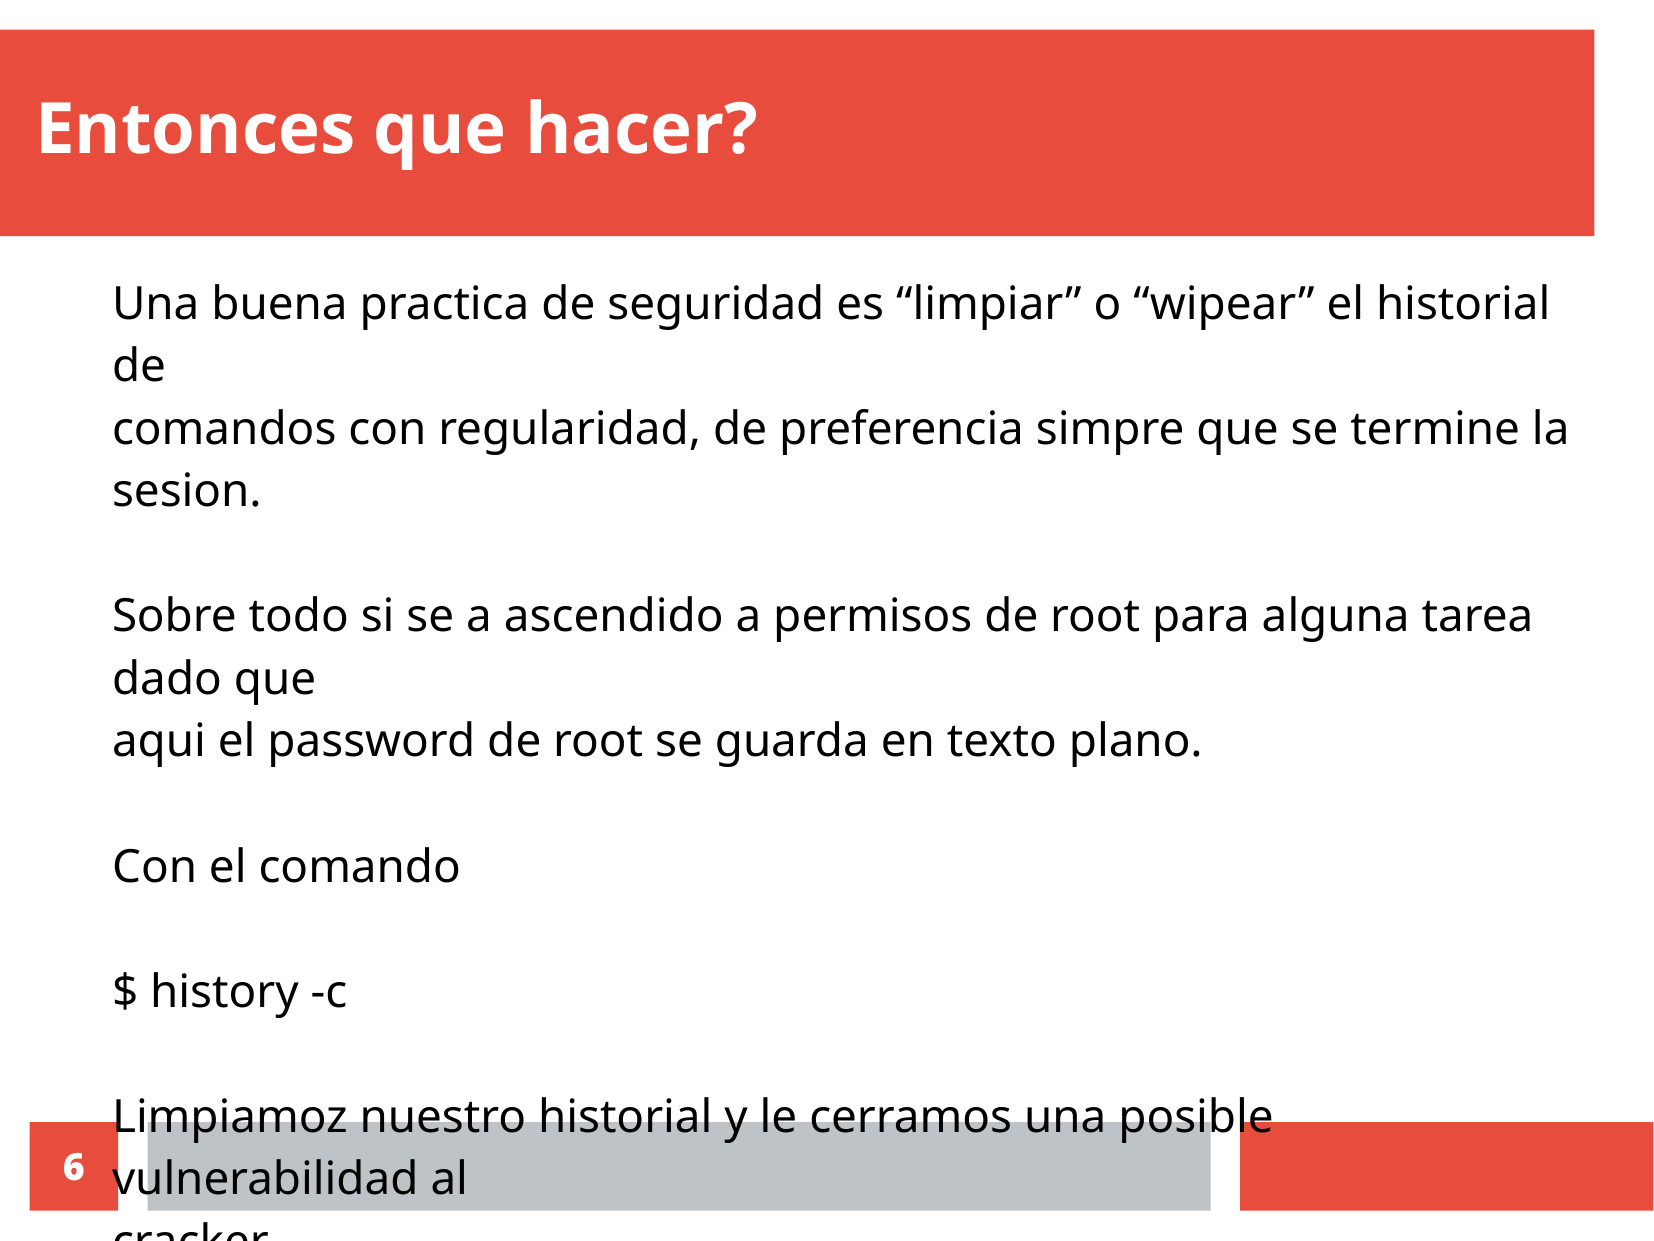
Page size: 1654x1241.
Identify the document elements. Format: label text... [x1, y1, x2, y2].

text_box Una buena practica de seguridad es “limpiar” o “wipear” el historial de comandos con regularidad, de preferencia simpre que se termine la sesion. Sobre todo si se a ascendido a permisos de root para alguna tarea dado que aqui el password de root se guarda en texto plano. Con el comando $ history -c Limpiamoz nuestro historial y le cerramos una posible vulnerabilidad al cracker. [97, 262, 1601, 1130]
text_box Entonces que hacer? [20, 70, 1552, 168]
